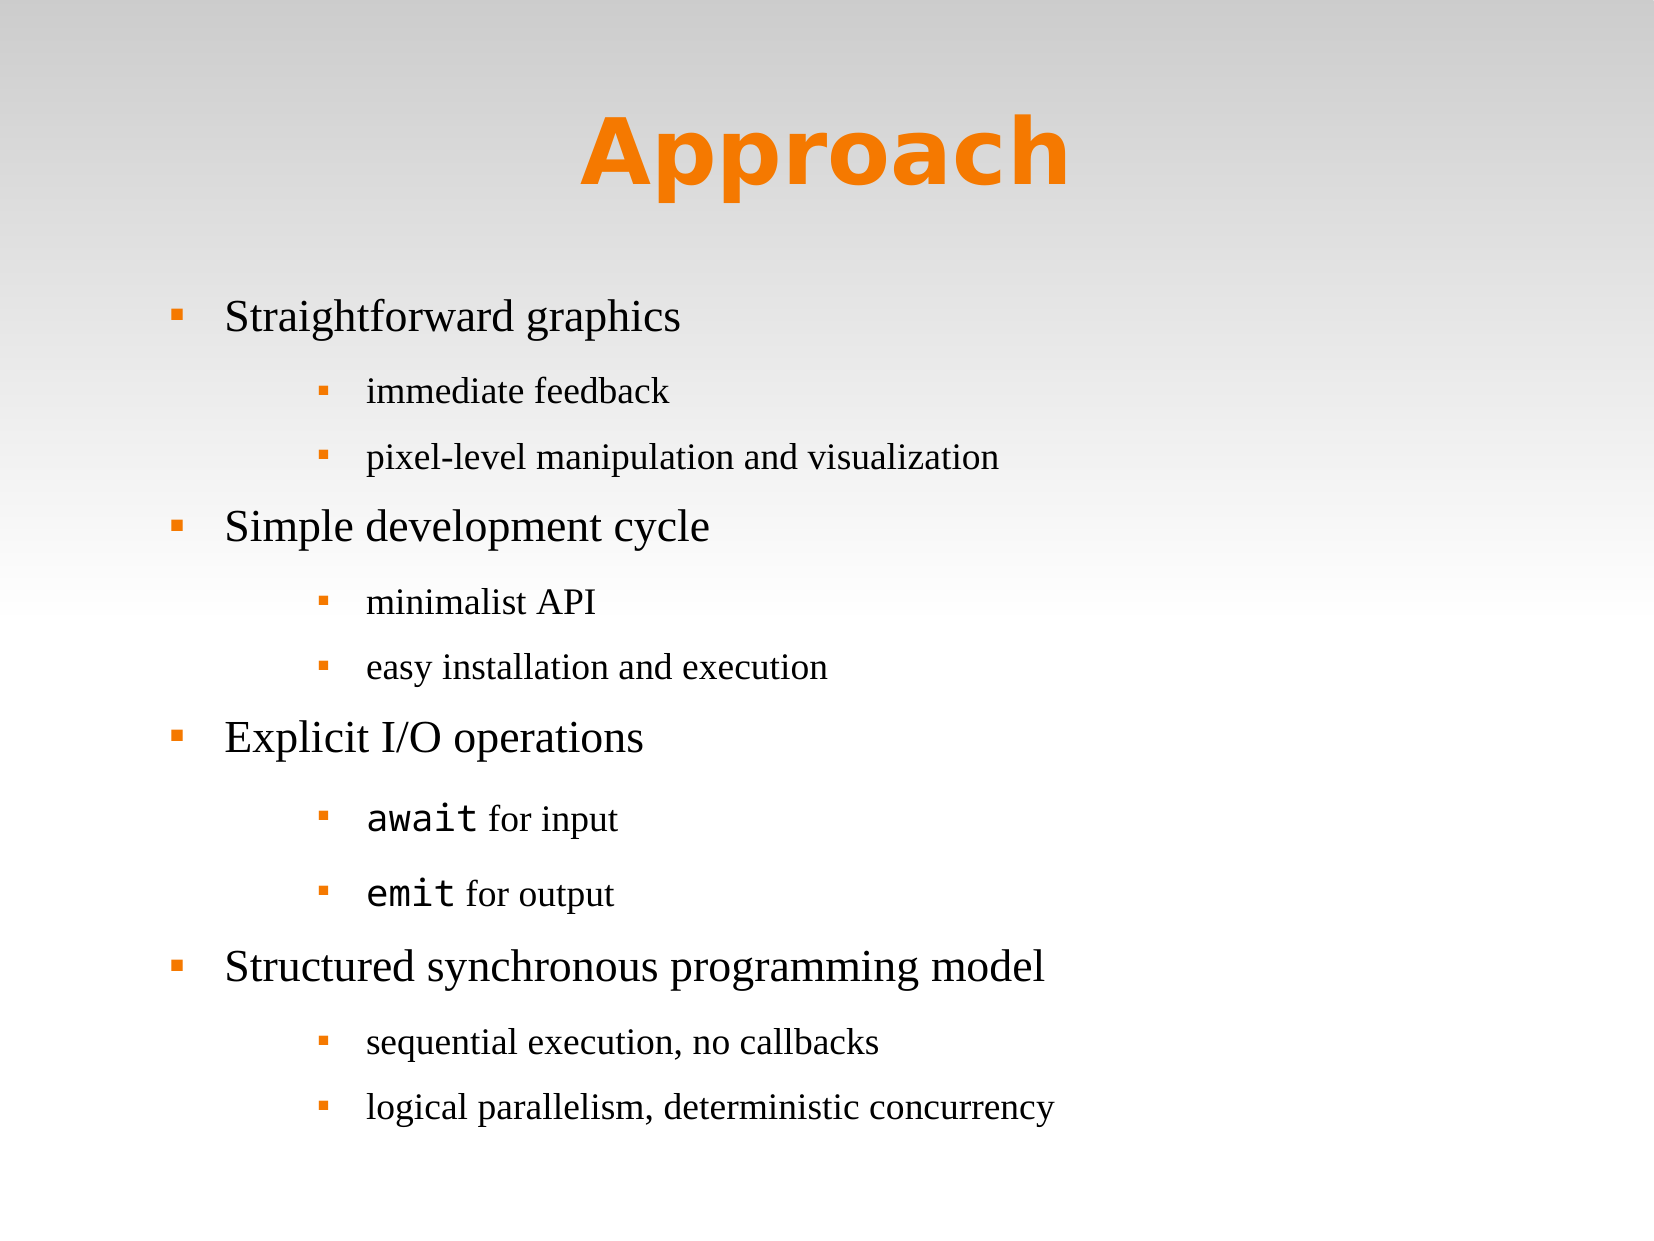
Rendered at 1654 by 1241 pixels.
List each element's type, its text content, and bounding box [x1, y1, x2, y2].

list Straightforward graphics immediate feedback pixel-level manipulation and visualization Simple development cycle minimalist API easy installation and execution Explicit I/O operations await for input emit for output Structured synchronous programming model sequential execution, no callbacks logical parallelism, deterministic concurrency [82, 290, 1571, 1161]
title Approach [82, 49, 1571, 257]
